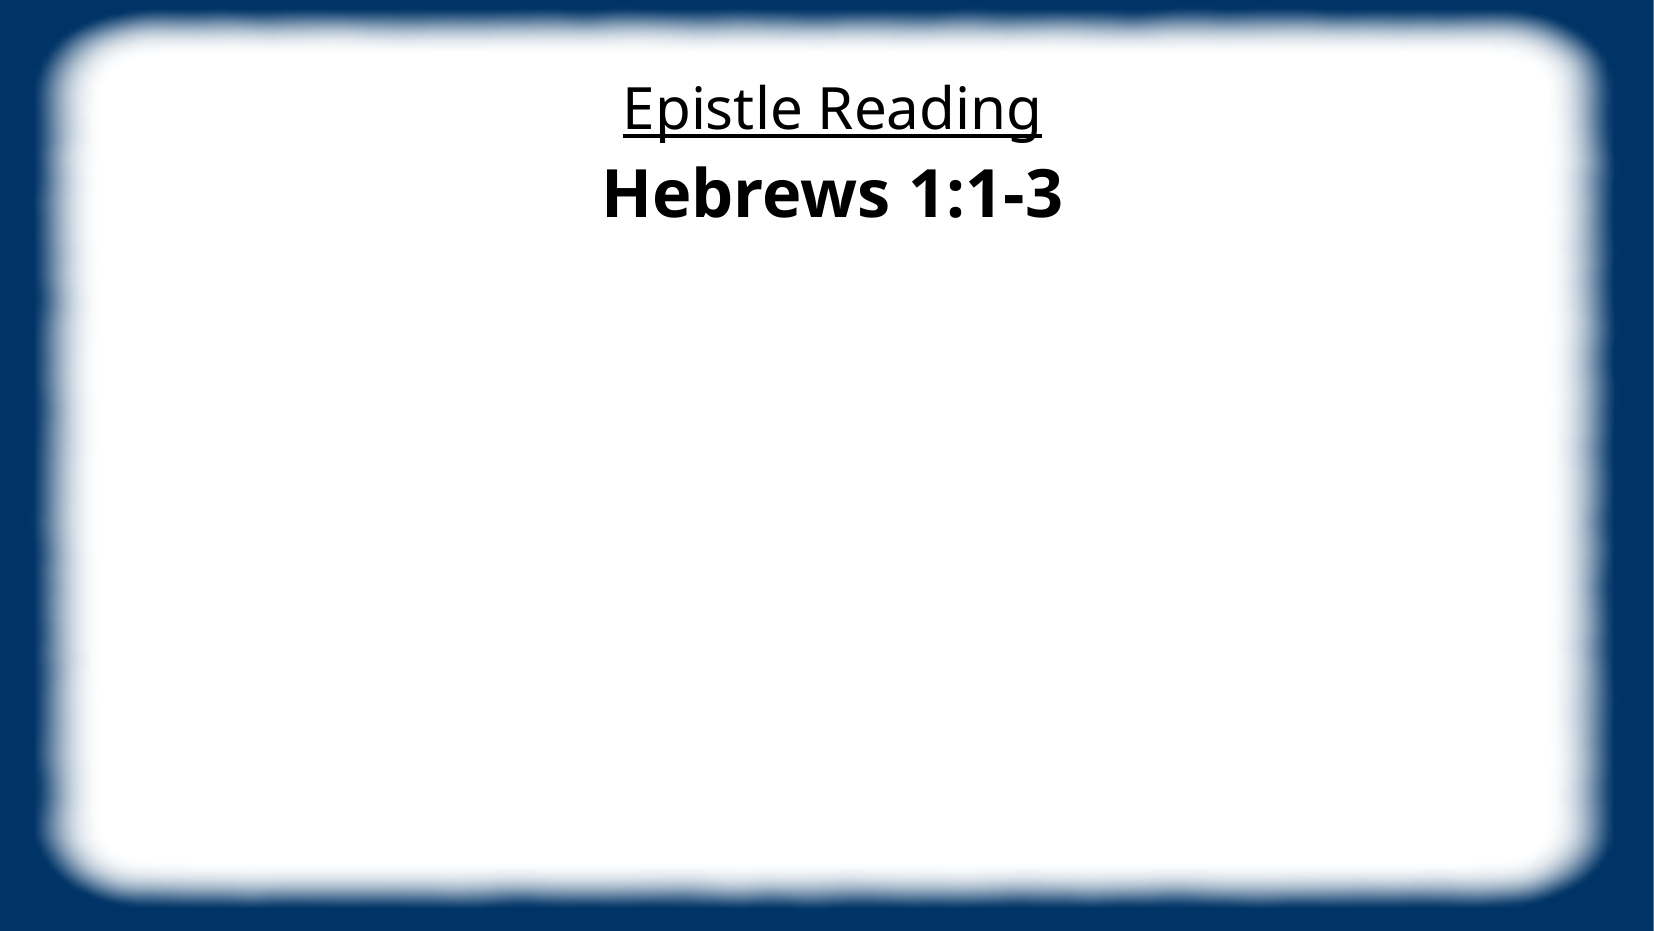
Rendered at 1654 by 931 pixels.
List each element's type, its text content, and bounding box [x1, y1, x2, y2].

picture [0, 0, 1654, 931]
text_box Epistle Reading Hebrews 1:1-3 [105, 60, 1561, 241]
